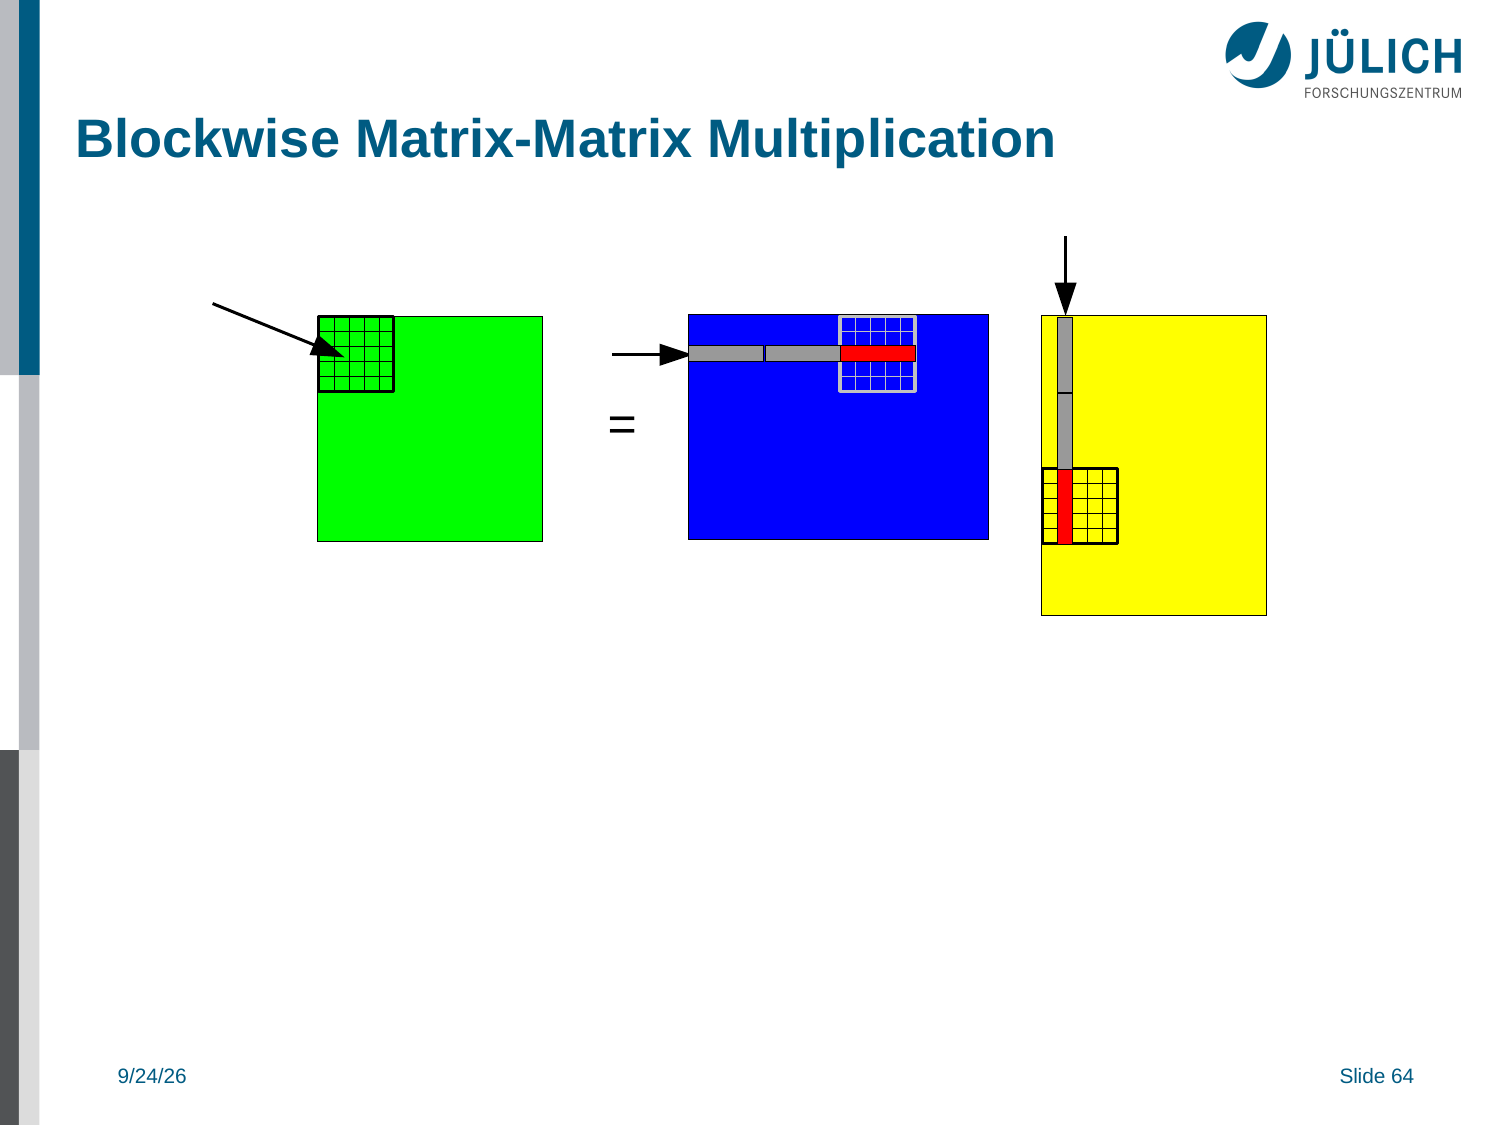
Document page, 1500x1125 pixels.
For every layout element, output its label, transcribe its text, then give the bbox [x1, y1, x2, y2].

text_box = [592, 384, 652, 460]
text_box [317, 316, 543, 542]
title Blockwise Matrix-Matrix Multiplication [75, 52, 1425, 226]
text_box [688, 314, 989, 540]
text_box [1041, 315, 1267, 616]
picture [1224, 20, 1461, 98]
